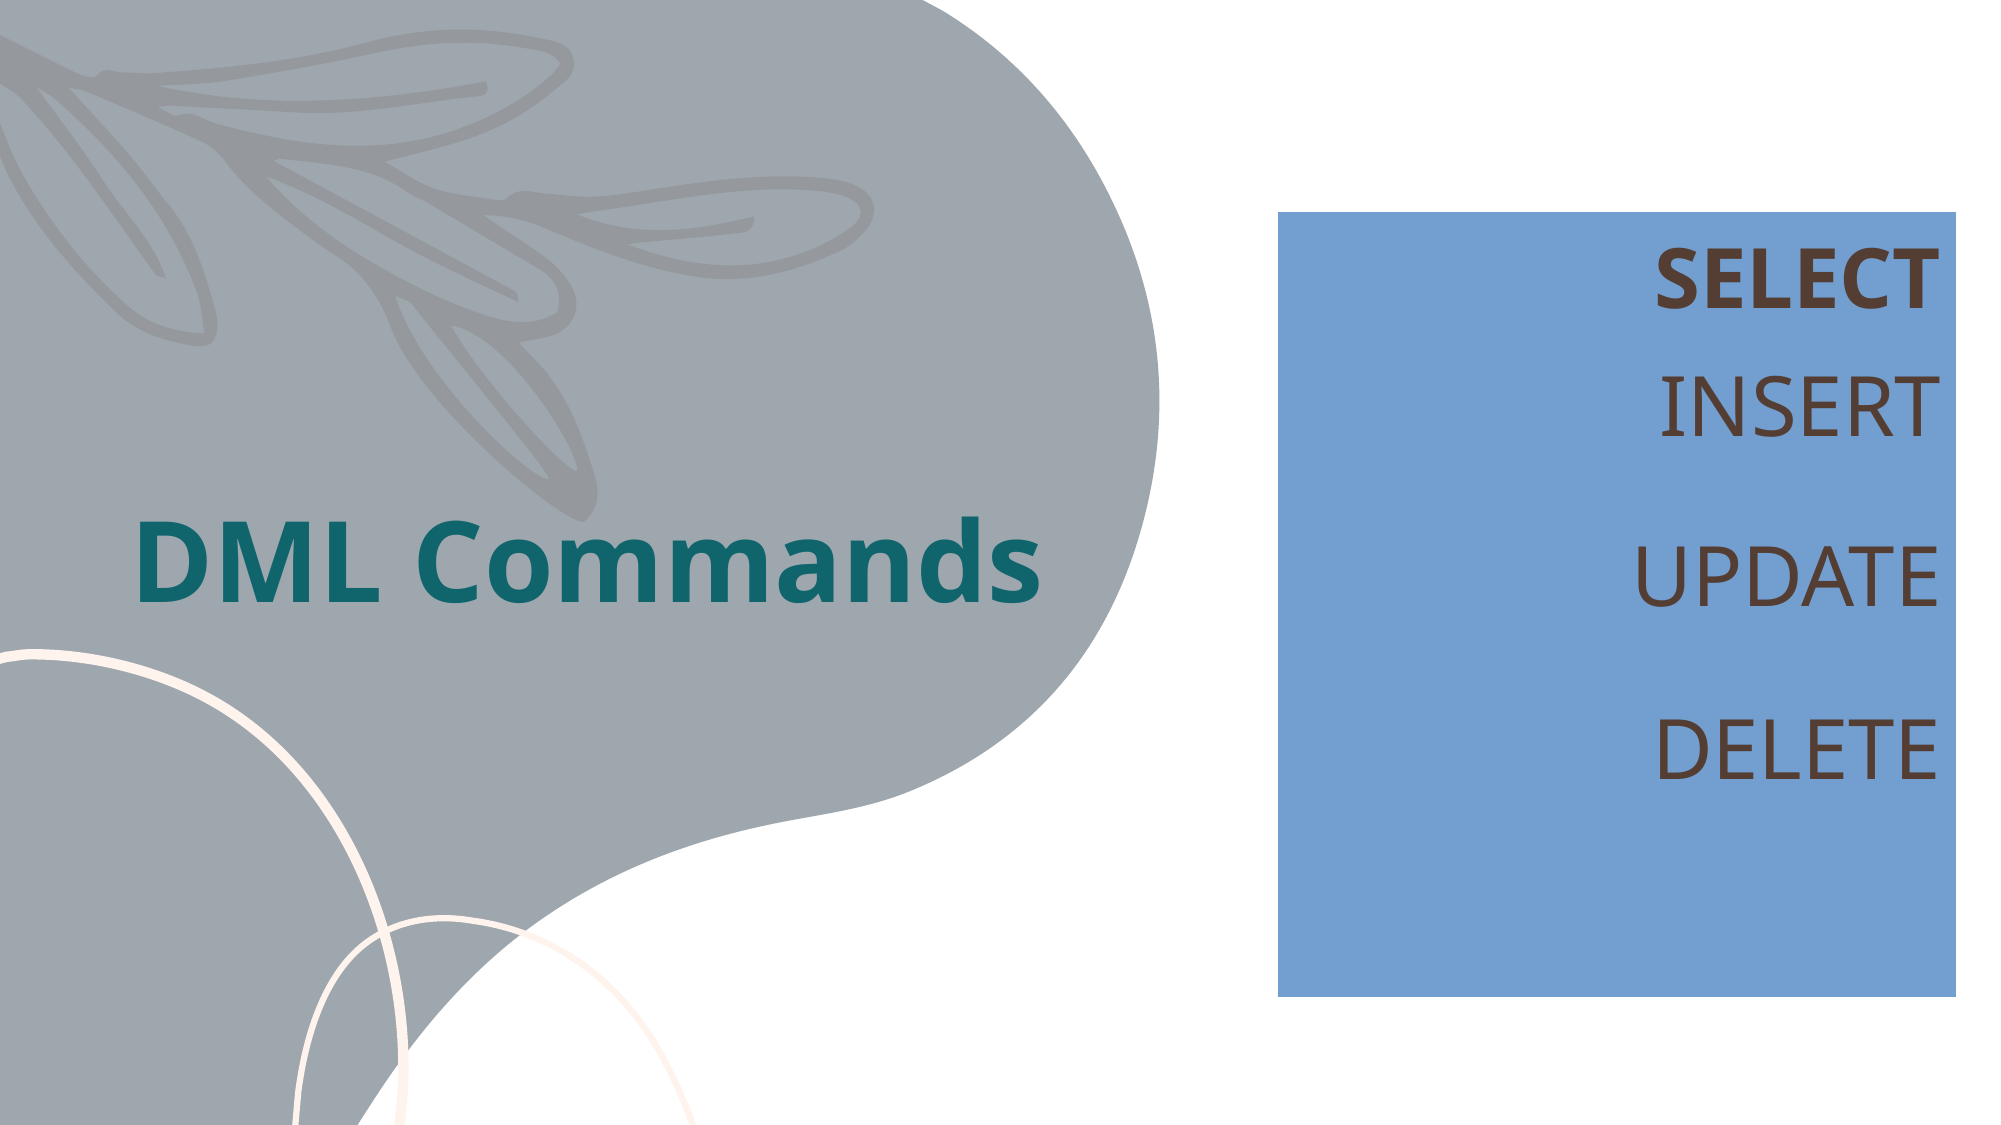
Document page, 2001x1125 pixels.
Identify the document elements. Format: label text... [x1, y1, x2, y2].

table_cell INSERT [1278, 340, 1956, 510]
table_cell UPDATE [1278, 510, 1956, 683]
title DML Commands [115, 457, 1138, 675]
table_header SELECT [1278, 212, 1956, 340]
table_cell [1278, 849, 1956, 997]
table_cell DELETE [1278, 683, 1956, 849]
